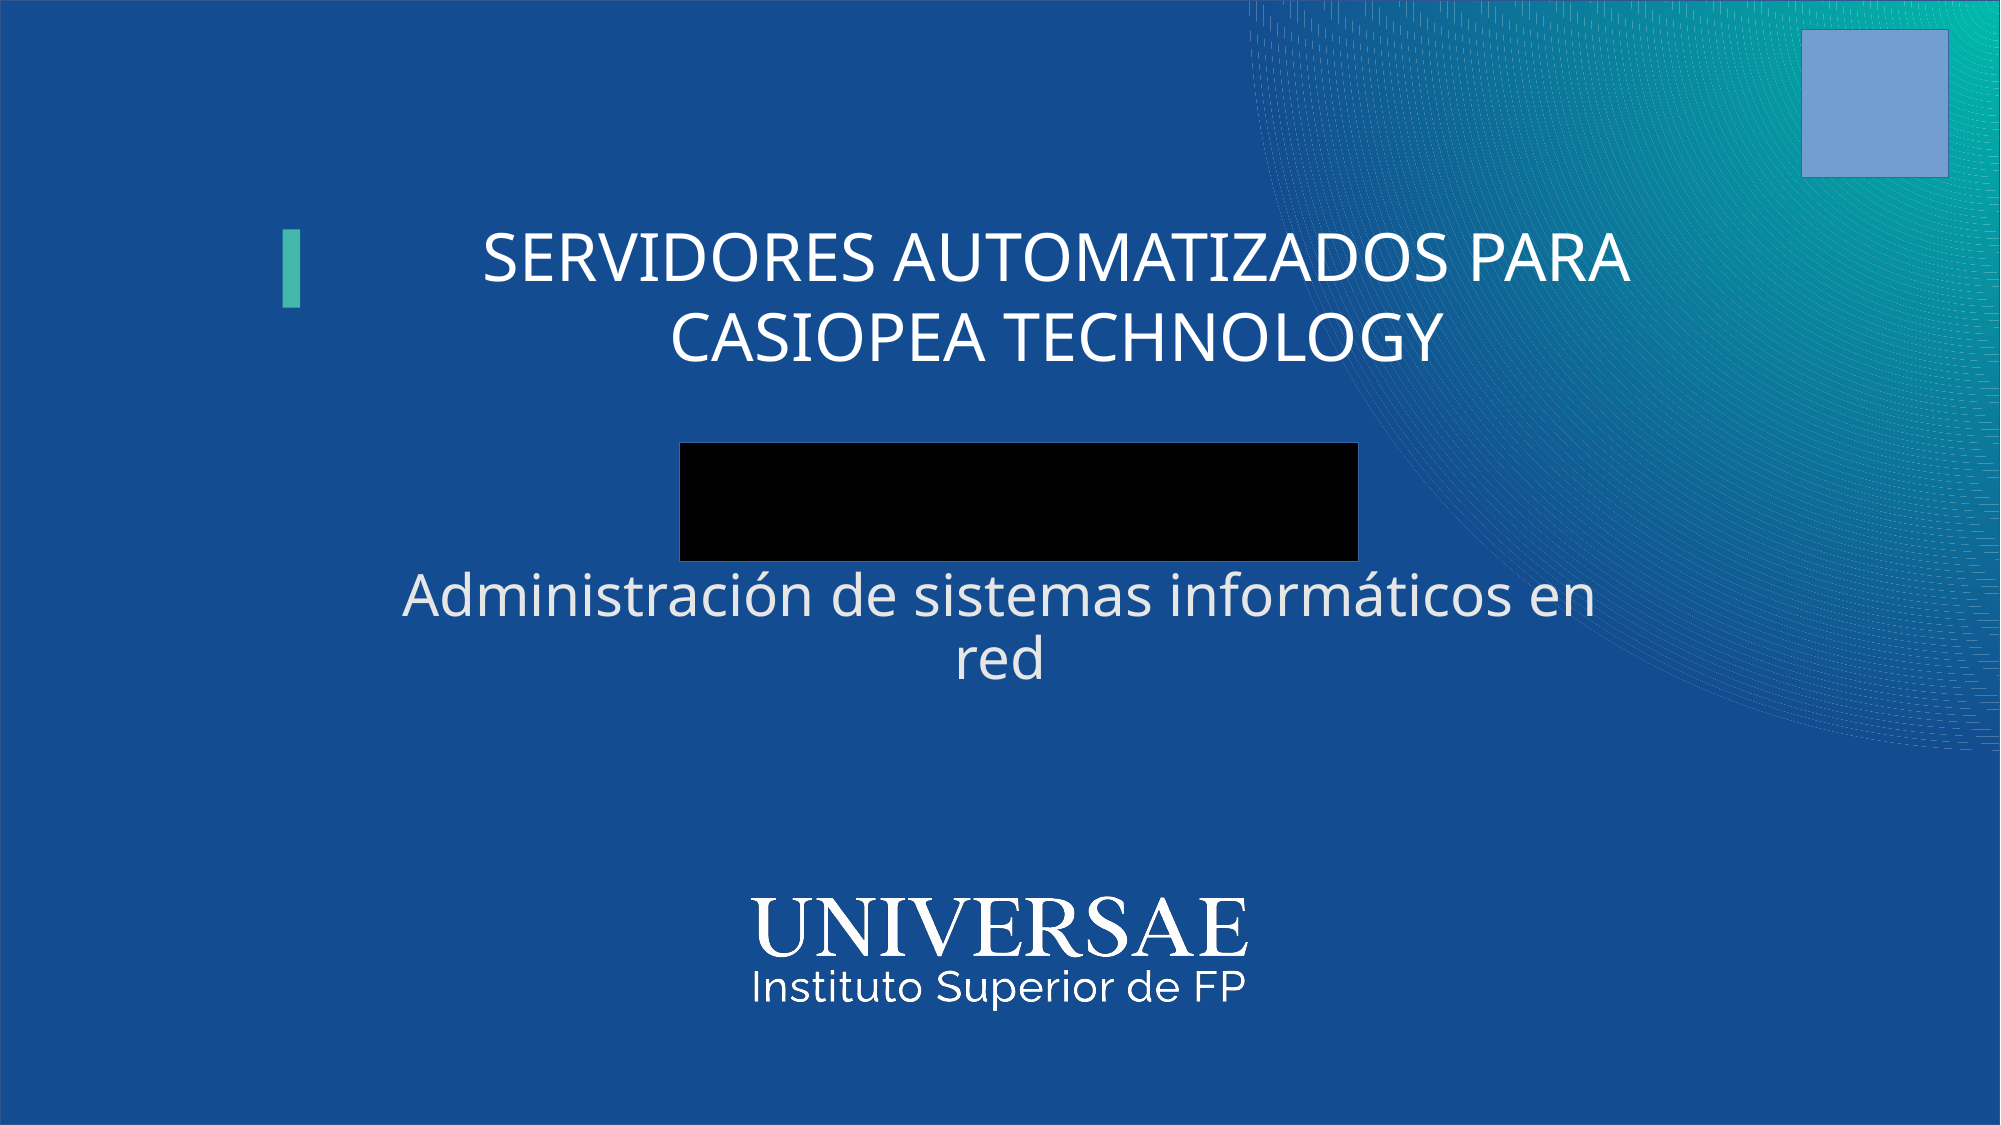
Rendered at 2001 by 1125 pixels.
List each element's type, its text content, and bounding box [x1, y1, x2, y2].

text_box [0, 0, 2000, 1125]
text_box Javier Carrillo García Curso 2024-2025 Administración de sistemas informáticos en red [364, 484, 1636, 700]
text_box SERVIDORES AUTOMATIZADOS PARA CASIOPEA TECHNOLOGY [397, 207, 1718, 383]
picture [738, 883, 1262, 1024]
